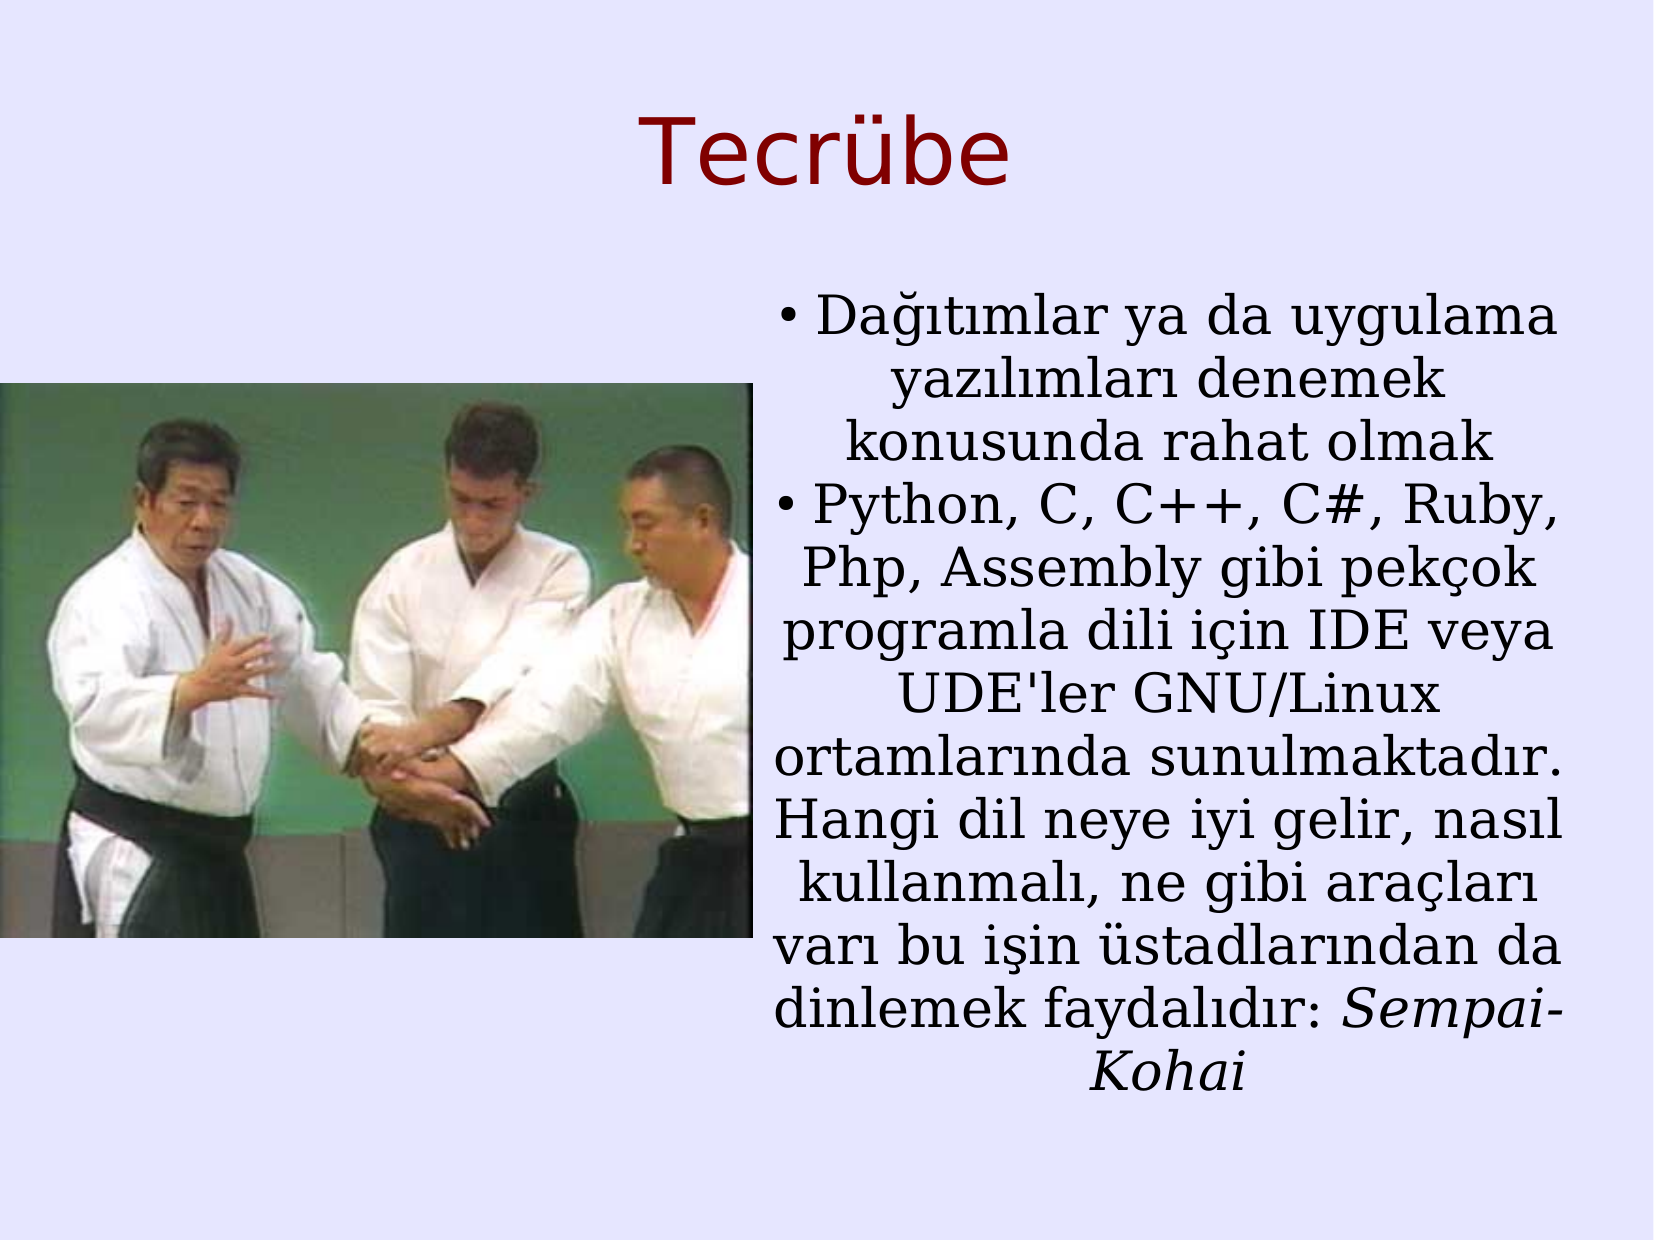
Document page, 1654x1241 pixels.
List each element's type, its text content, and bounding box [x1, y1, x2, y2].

title Tecrübe [82, 49, 1571, 257]
subtitle Dağıtımlar ya da uygulama yazılımları denemek konusunda rahat olmak Python, C, C++, C#, Ruby, Php, Assembly gibi pekçok programla dili için IDE veya UDE'ler GNU/Linux ortamlarında sunulmaktadır. Hangi dil neye iyi gelir, nasıl kullanmalı, ne gibi araçları varı bu işin üstadlarından da dinlemek faydalıdır: Sempai-Kohai [767, 206, 1571, 1182]
picture [0, 383, 753, 938]
